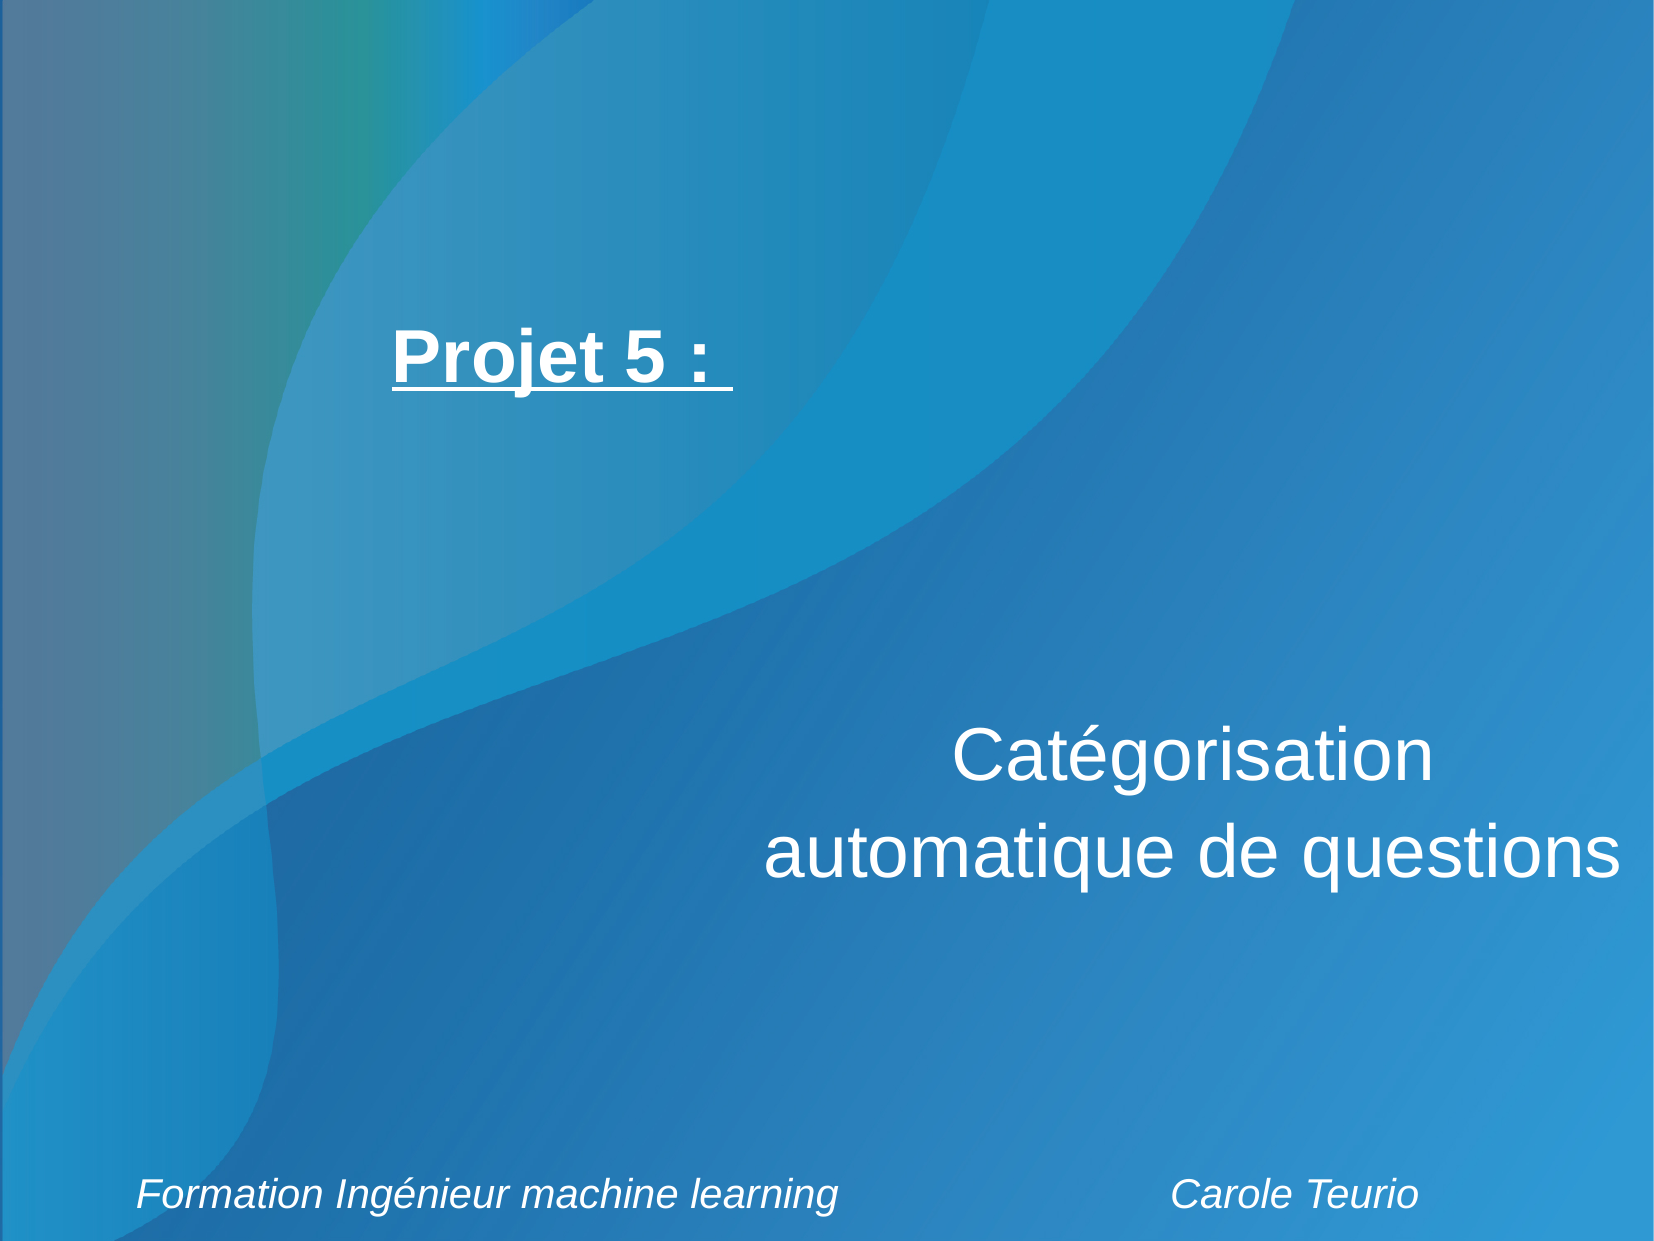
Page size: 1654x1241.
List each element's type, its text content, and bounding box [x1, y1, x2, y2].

title Projet 5 : [300, 300, 826, 413]
subtitle Carole Teurio [1170, 1170, 1474, 1219]
title Catégorisation automatique de questions [750, 590, 1637, 1003]
title Formation Ingénieur machine learning [0, 1170, 976, 1219]
picture [0, 0, 1654, 1241]
